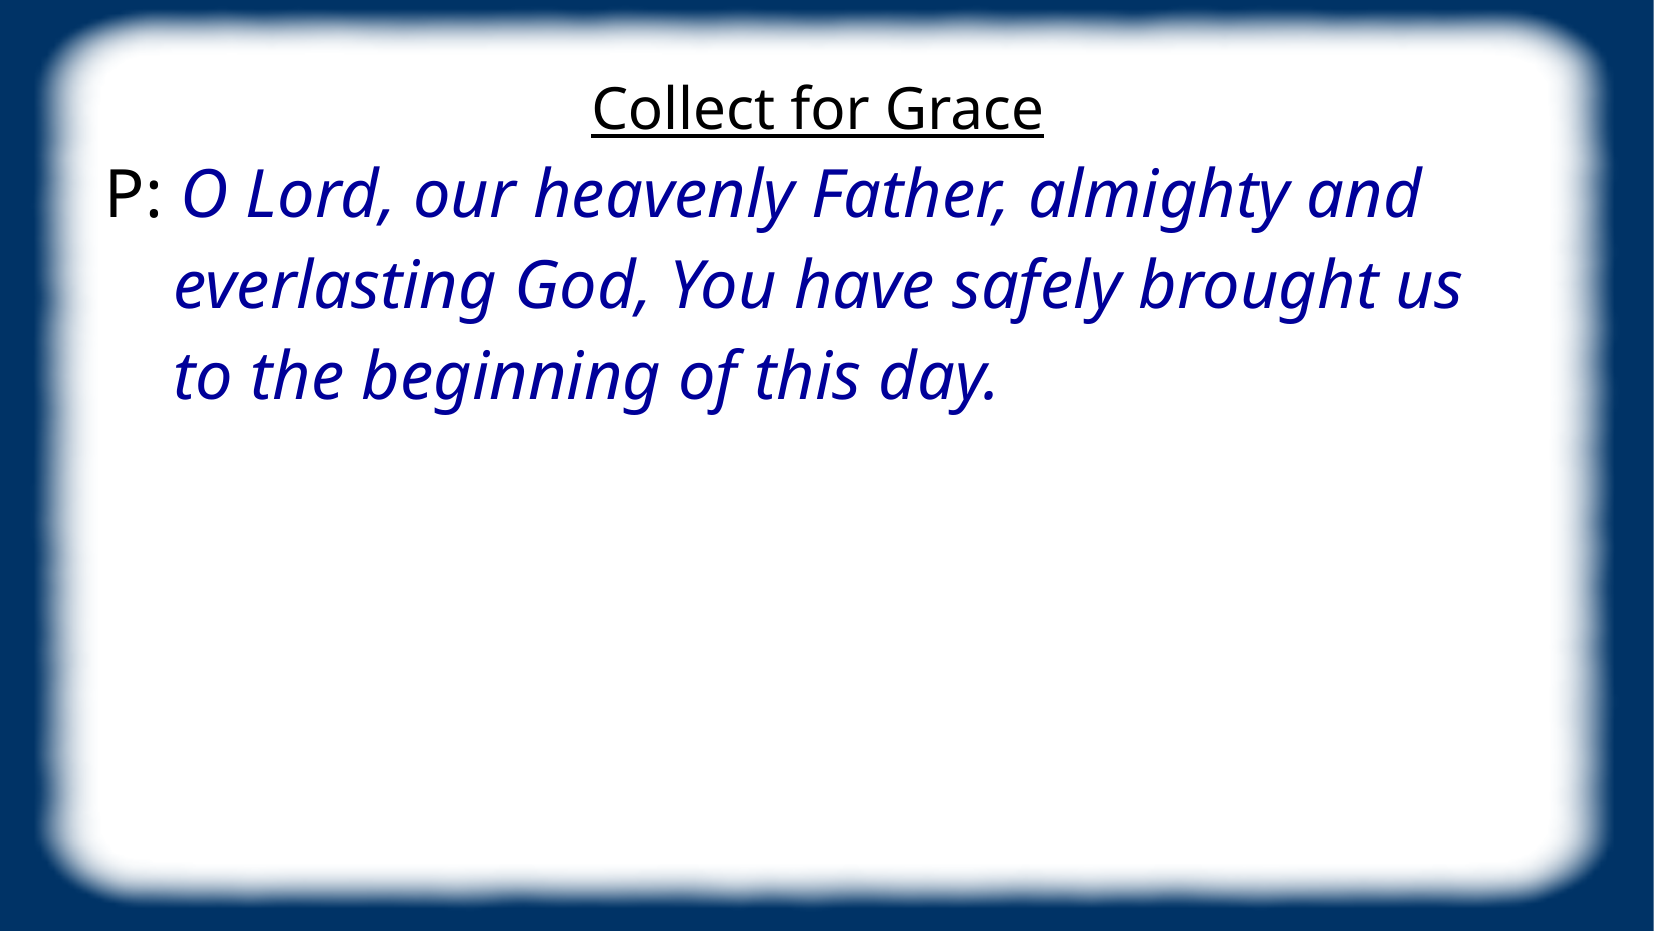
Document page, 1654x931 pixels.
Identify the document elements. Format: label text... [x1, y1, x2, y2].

picture [0, 0, 1654, 931]
text_box Collect for Grace P: O Lord, our heavenly Father, almighty and everlasting God, You have safely brought us to the beginning of this day. [90, 60, 1546, 419]
